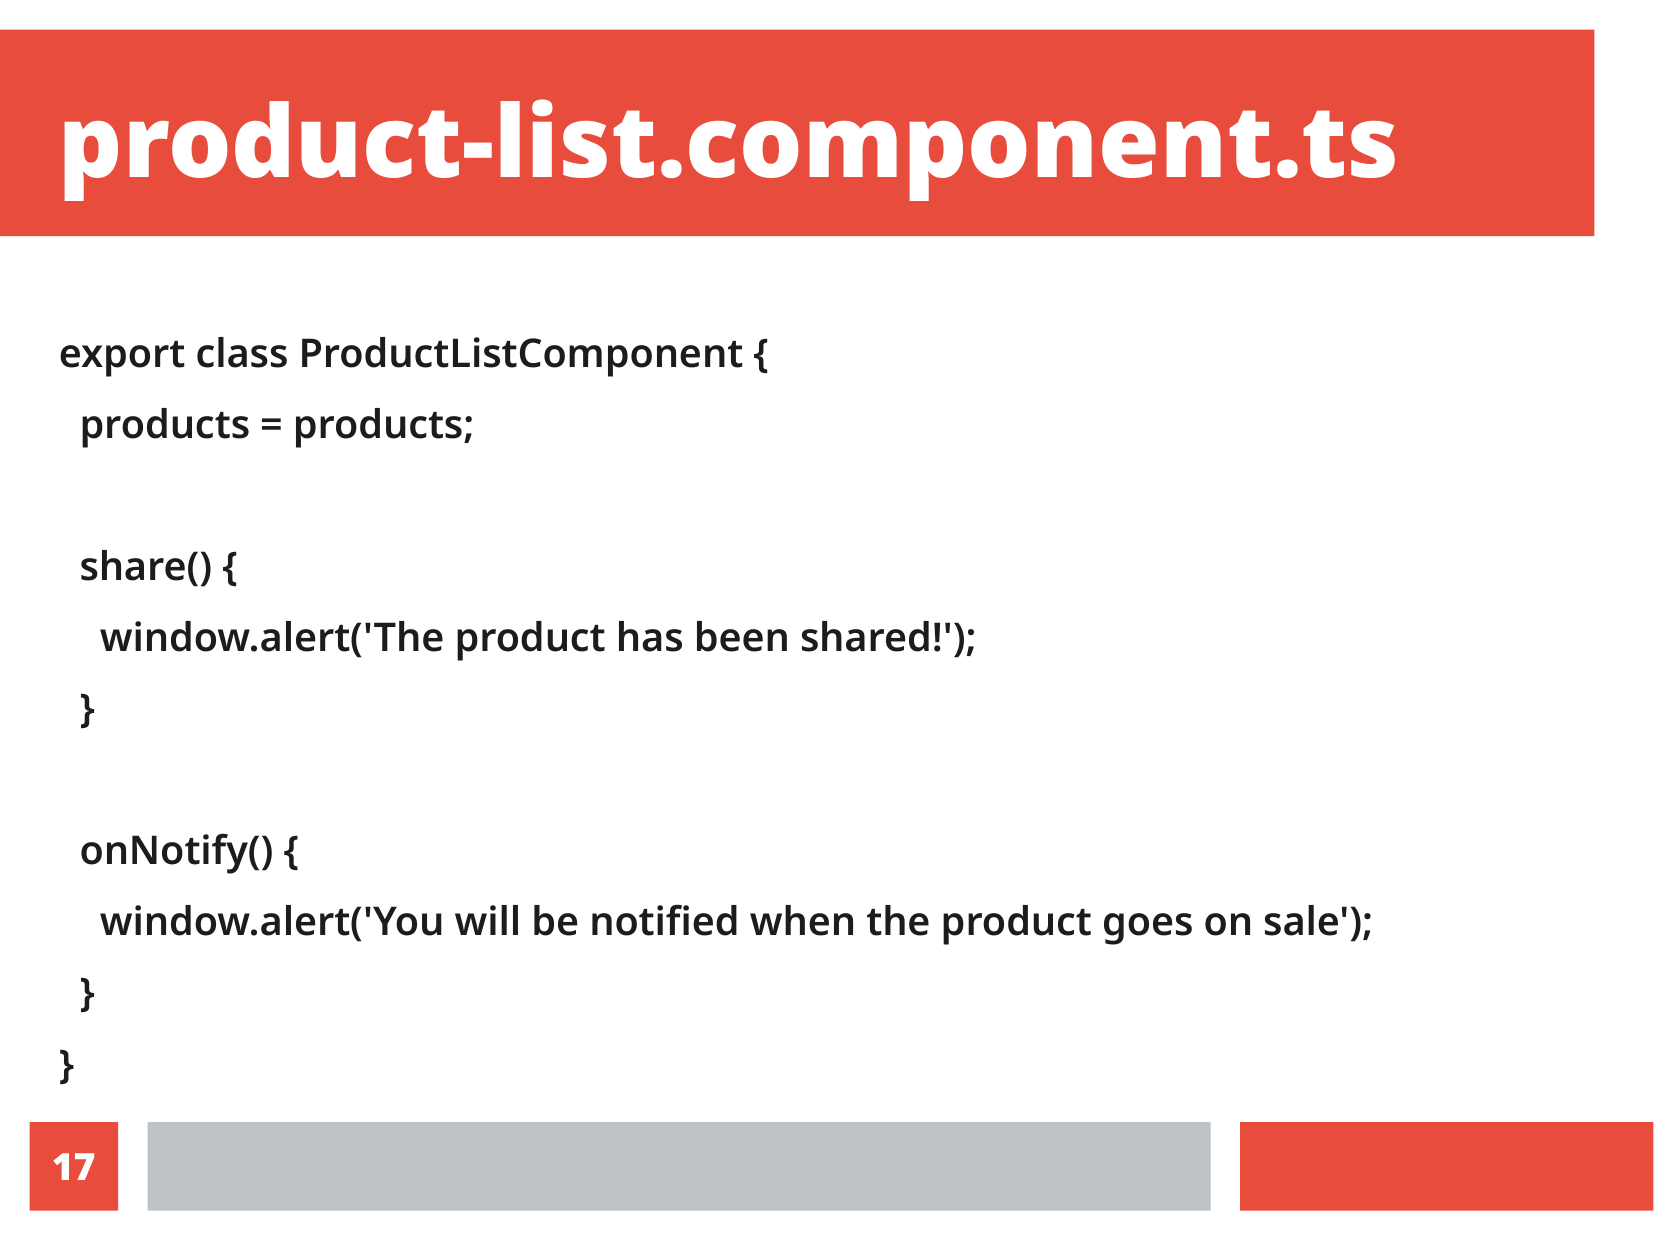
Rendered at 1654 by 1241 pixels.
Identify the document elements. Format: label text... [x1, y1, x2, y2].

list export class ProductListComponent { products = products; share() { window.alert('The product has been shared!'); } onNotify() { window.alert('You will be notified when the product goes on sale'); } } [59, 324, 1565, 1093]
title product-list.component.ts [59, 59, 1595, 207]
